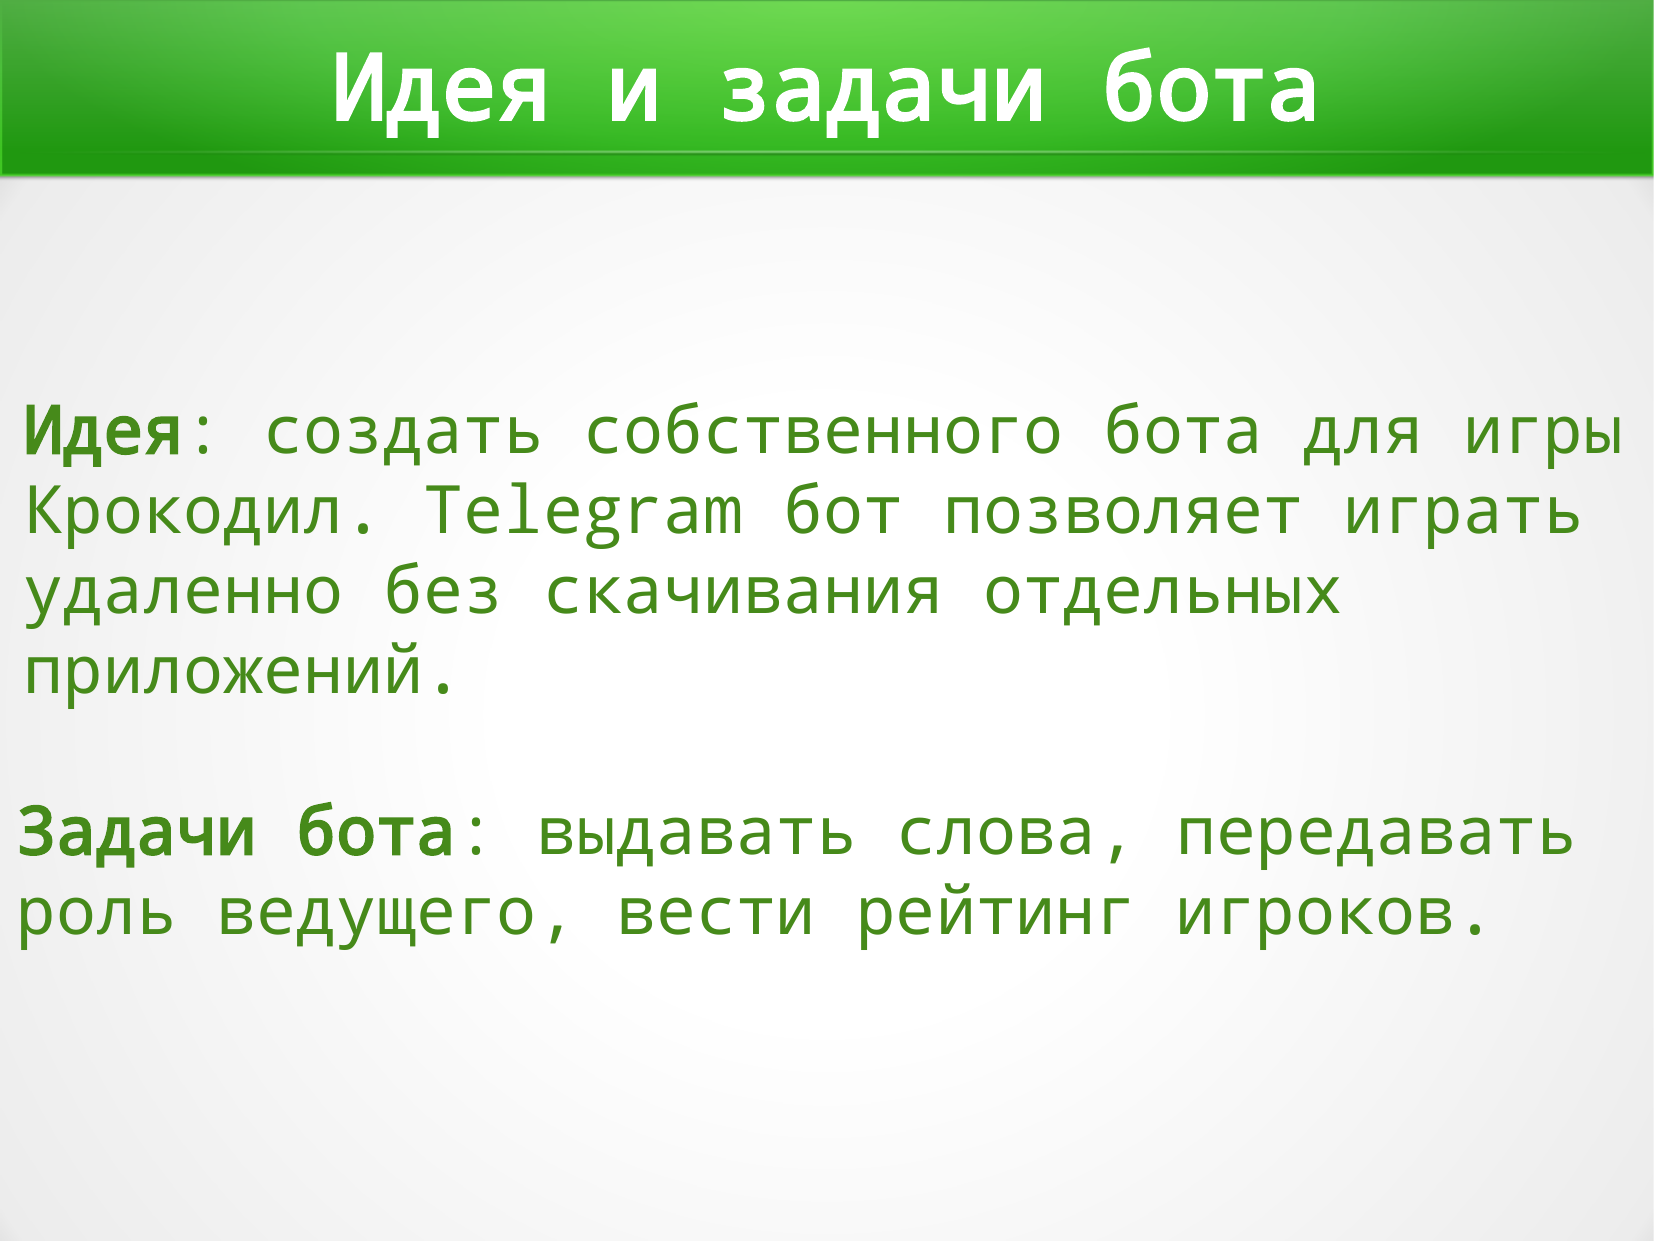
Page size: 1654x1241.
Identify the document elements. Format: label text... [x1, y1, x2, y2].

title Идея и задачи бота [82, 11, 1571, 154]
title Задачи бота: выдавать слова, передавать роль ведущего, вести рейтинг игроков. [16, 750, 1654, 985]
title Идея: создать собственного бота для игры Крокодил. Telegram бот позволяет играть удаленно без скачивания отдельных приложений. [23, 390, 1654, 704]
